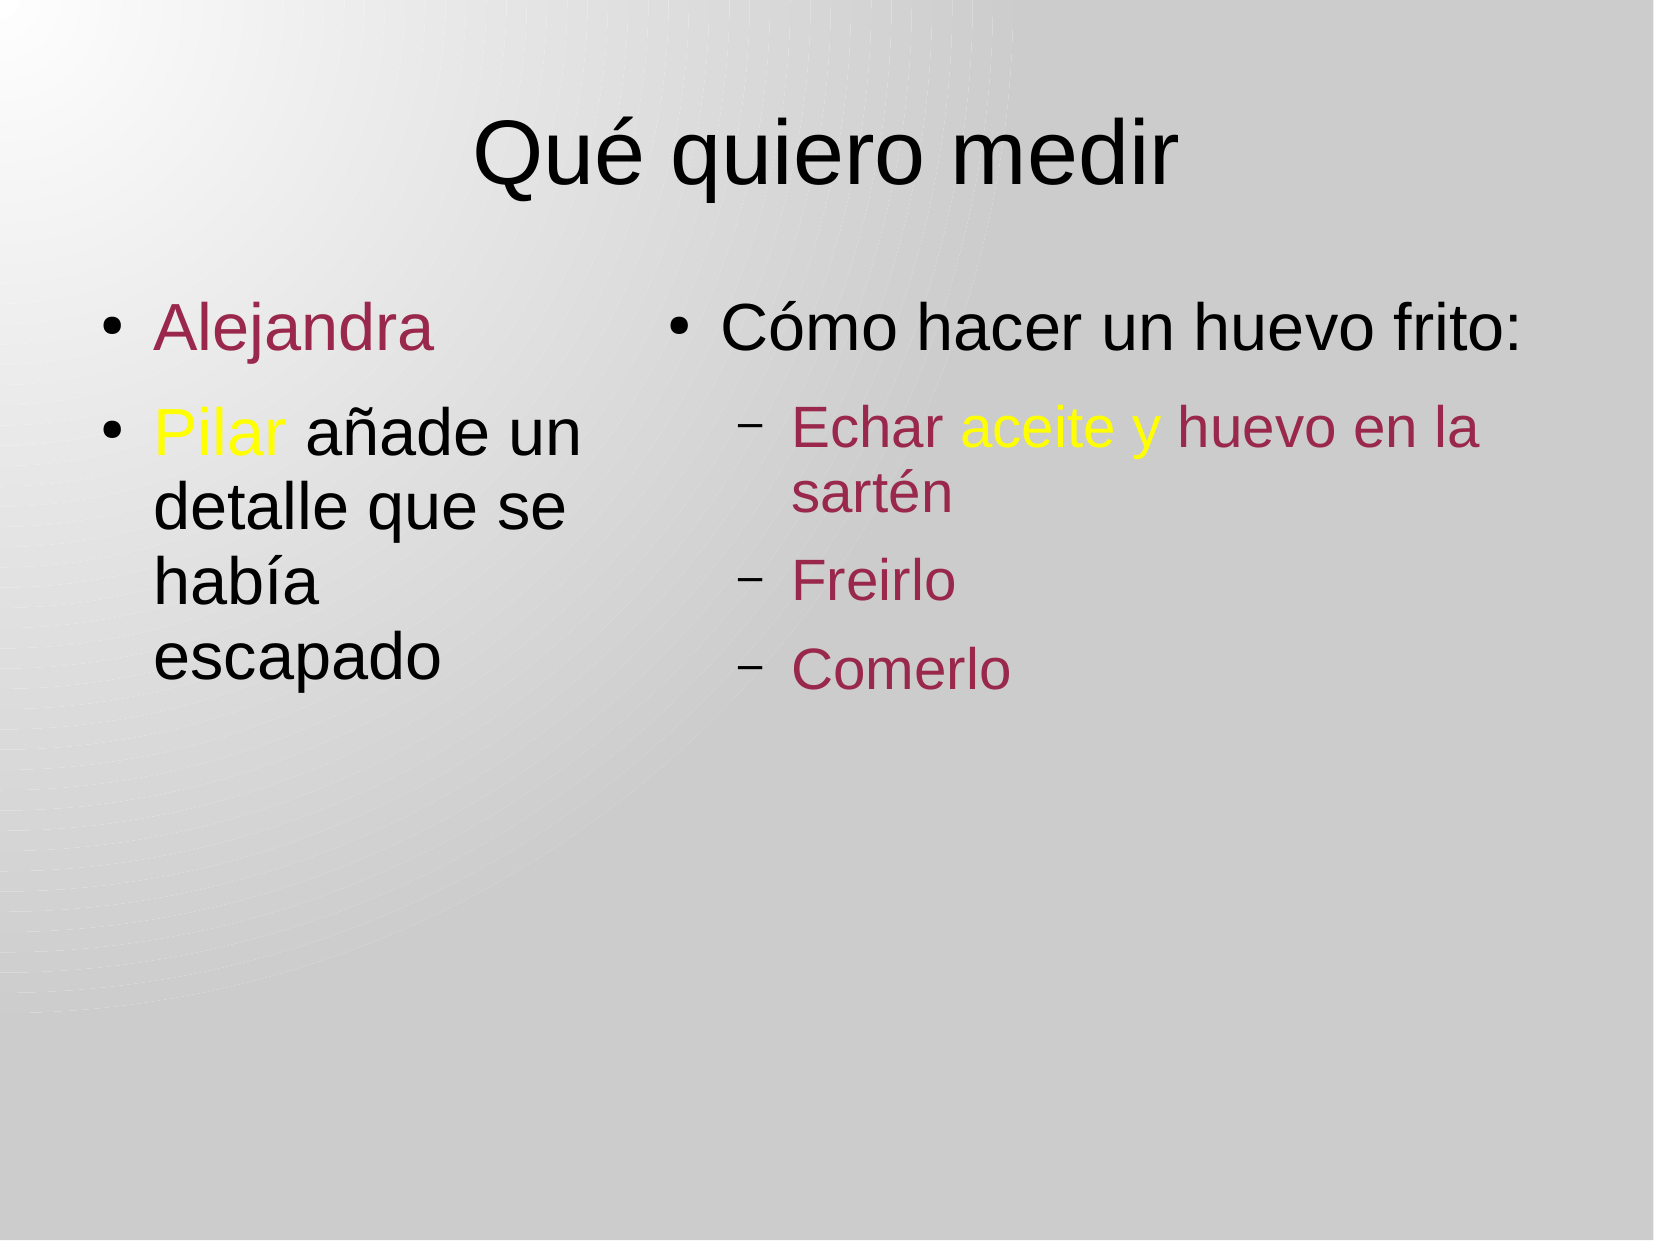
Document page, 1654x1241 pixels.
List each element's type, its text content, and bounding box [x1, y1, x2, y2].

list Cómo hacer un huevo frito: Echar aceite y huevo en la sartén Freirlo Comerlo [649, 290, 1539, 1109]
title Qué quiero medir [82, 49, 1571, 257]
list Alejandra Pilar añade un detalle que se había escapado [82, 290, 591, 1109]
